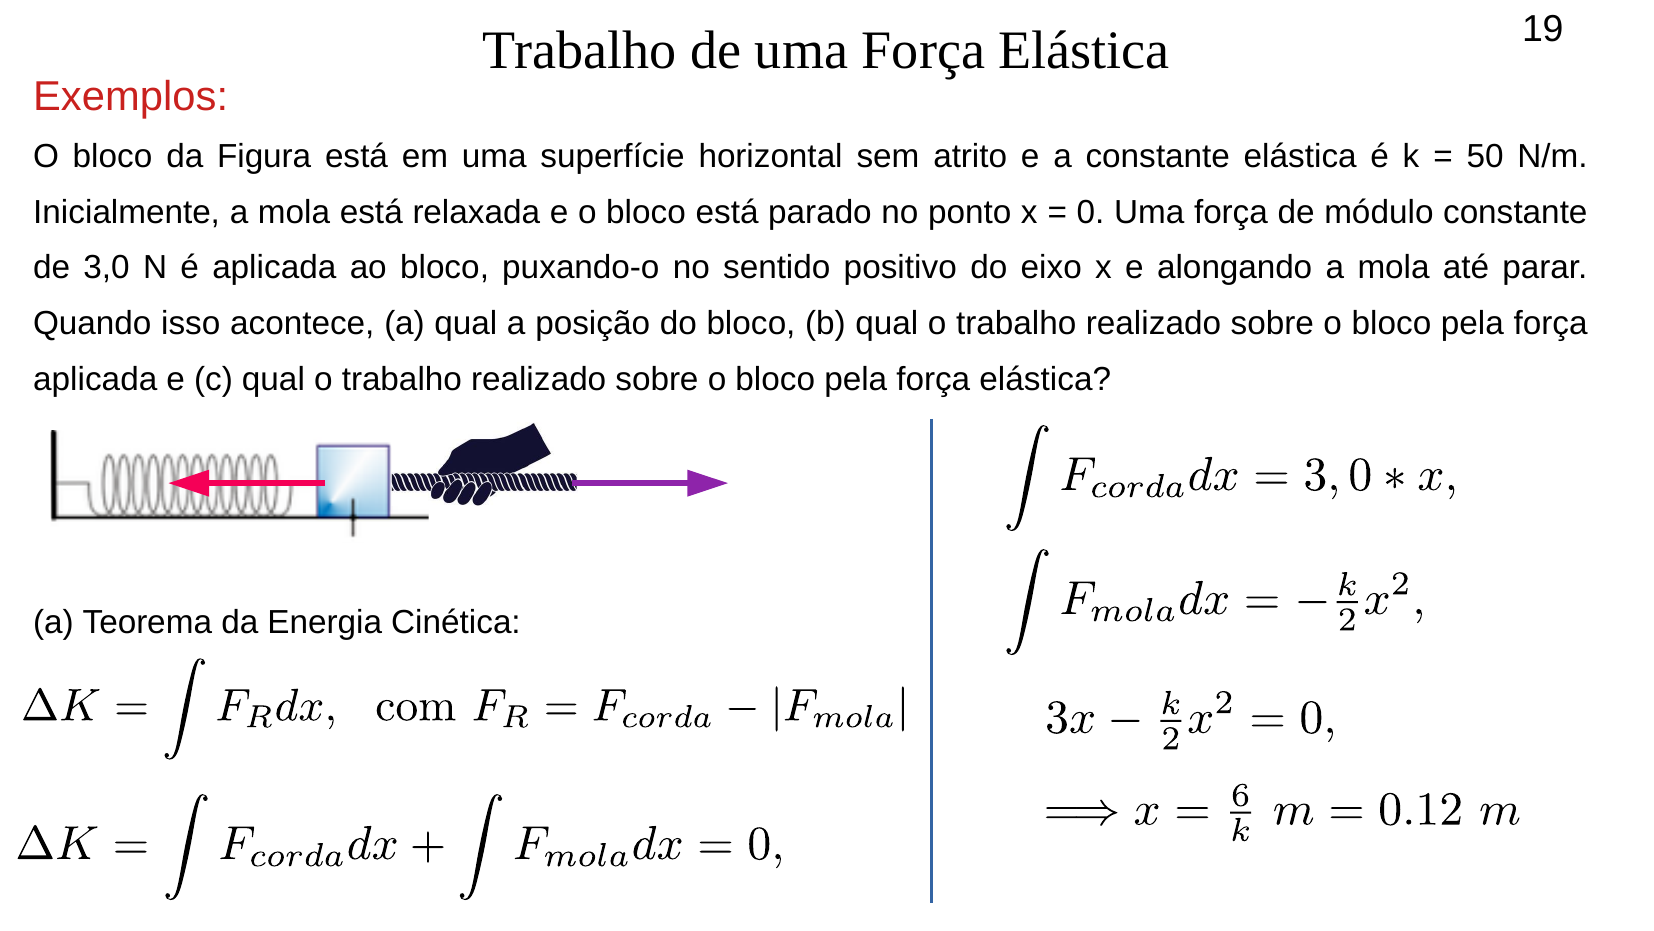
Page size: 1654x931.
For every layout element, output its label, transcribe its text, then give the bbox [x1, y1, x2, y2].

picture [1001, 547, 1424, 657]
text_box Trabalho de uma Força Elástica [468, 0, 1186, 88]
text_box <number> [1507, 0, 1654, 71]
picture [19, 656, 906, 762]
picture [13, 792, 783, 902]
picture [1043, 783, 1520, 842]
picture [1043, 689, 1335, 752]
picture [1001, 423, 1457, 533]
picture [50, 419, 580, 543]
text_box Exemplos: O bloco da Figura está em uma superfície horizontal sem atrito e a constante elástica é k = 50 N/m. Inicialmente, a mola está relaxada e o bloco está parado no ponto x = 0. Uma força de módulo constante de 3,0 N é aplicada ao bloco, puxando-o no sentido positivo do eixo x e alongando a mola até parar. Quando isso acontece, (a) qual a posição do bloco, (b) qual o trabalho realizado sobre o bloco pela força aplicada e (c) qual o trabalho realizado sobre o bloco pela força elástica? (a) Teorema da Energia Cinética: [18, 65, 1612, 808]
